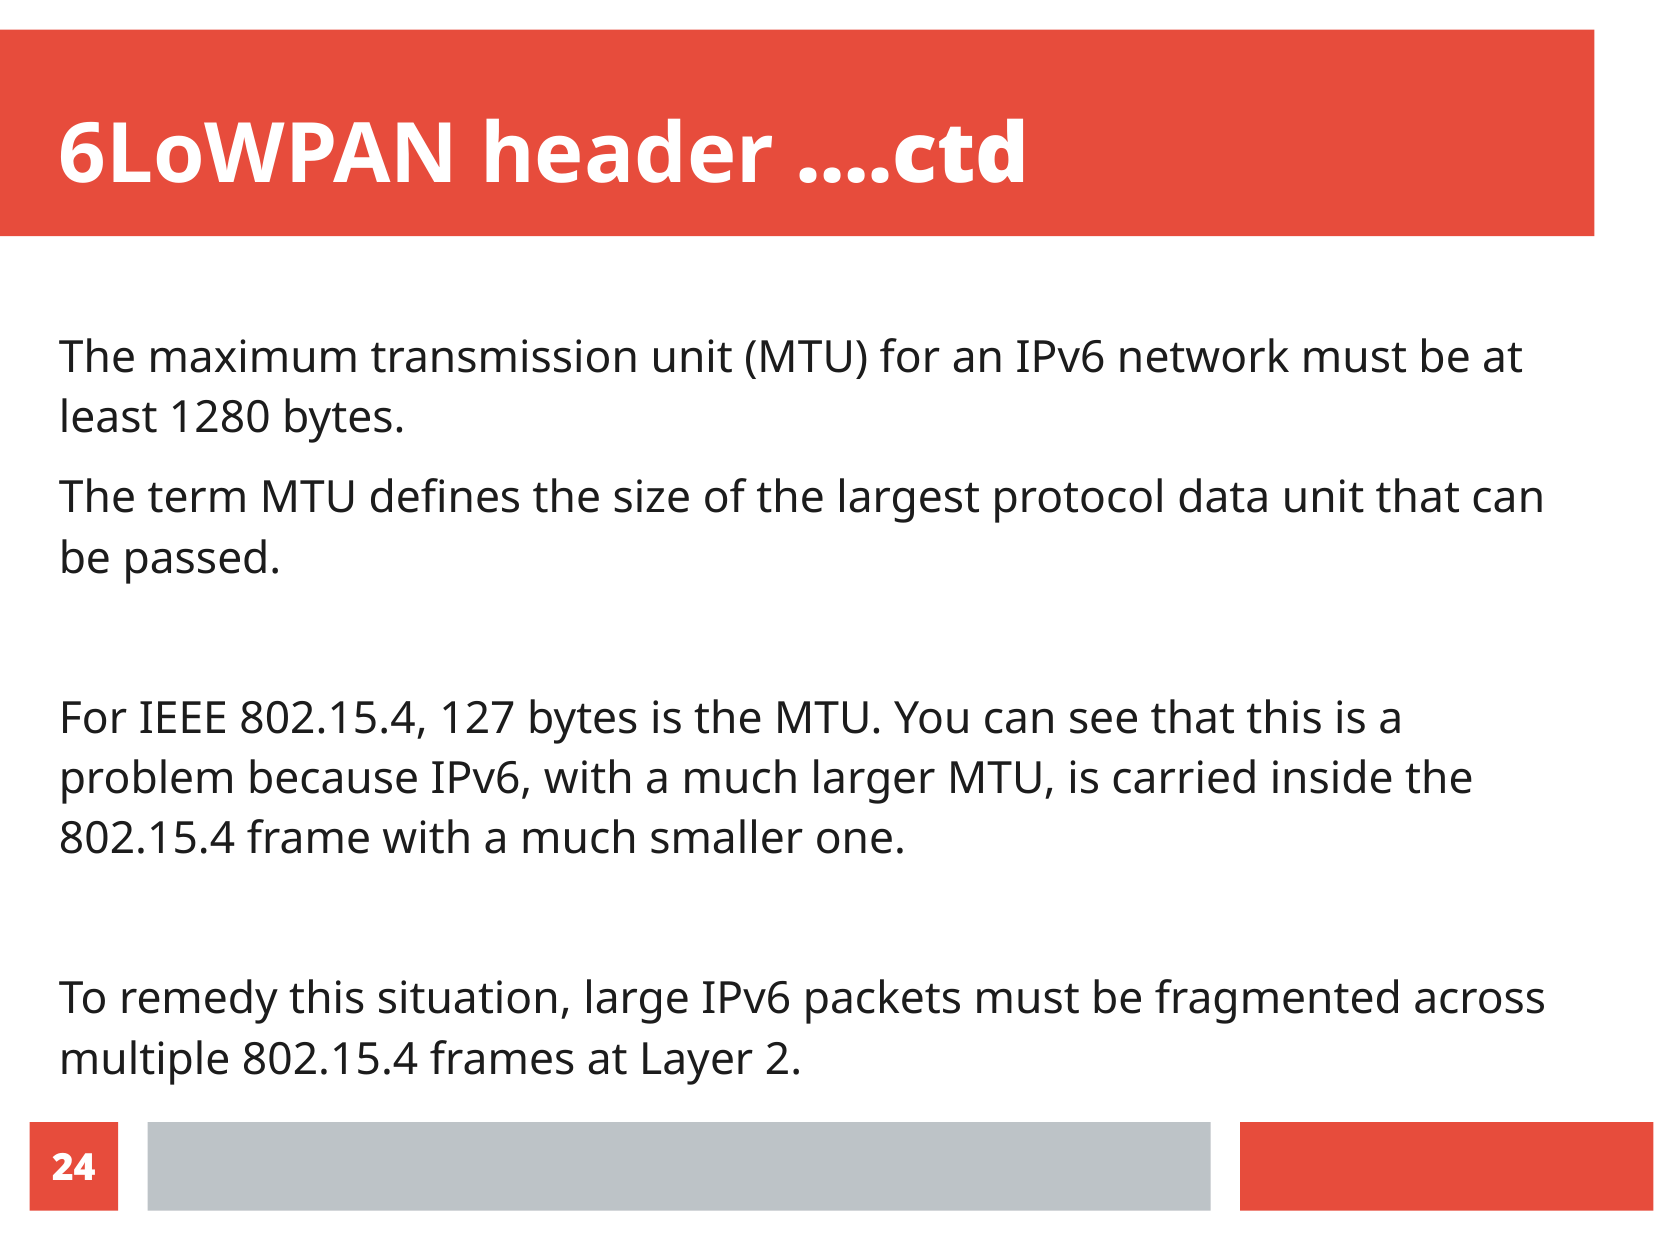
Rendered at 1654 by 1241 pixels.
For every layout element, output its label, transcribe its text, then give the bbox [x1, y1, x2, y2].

title 6LoWPAN header ….ctd [59, 59, 1595, 207]
list The maximum transmission unit (MTU) for an IPv6 network must be at least 1280 bytes. The term MTU defines the size of the largest protocol data unit that can be passed. For IEEE 802.15.4, 127 bytes is the MTU. You can see that this is a problem because IPv6, with a much larger MTU, is carried inside the 802.15.4 frame with a much smaller one. To remedy this situation, large IPv6 packets must be fragmented across multiple 802.15.4 frames at Layer 2. [59, 324, 1565, 1093]
